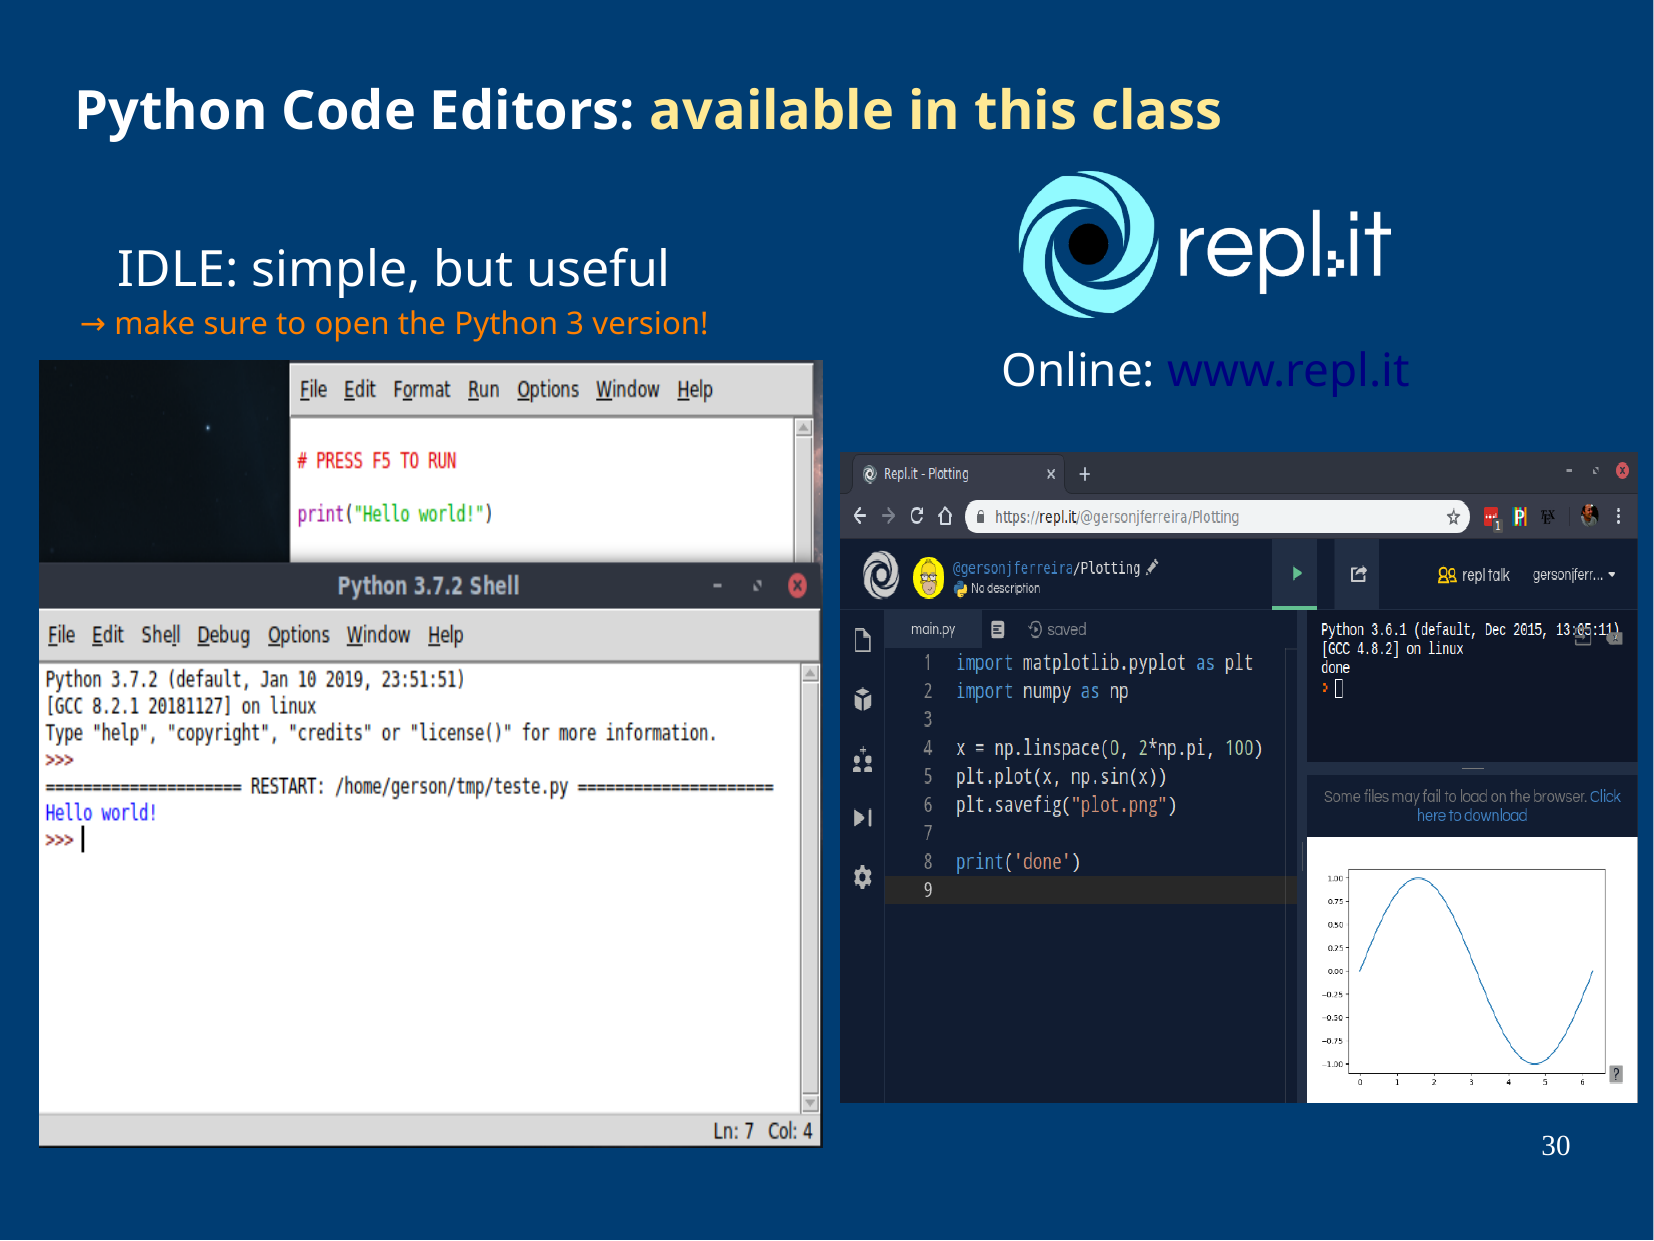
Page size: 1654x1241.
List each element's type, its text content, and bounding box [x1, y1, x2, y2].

text_box Online: www.repl.it [986, 330, 1588, 419]
picture [39, 360, 823, 1148]
picture [1005, 162, 1411, 330]
text_box IDLE: simple, but useful → make sure to open the Python 3 version! [65, 225, 1005, 348]
text_box Python Code Editors: available in this class [60, 64, 1576, 167]
picture [840, 452, 1638, 1103]
